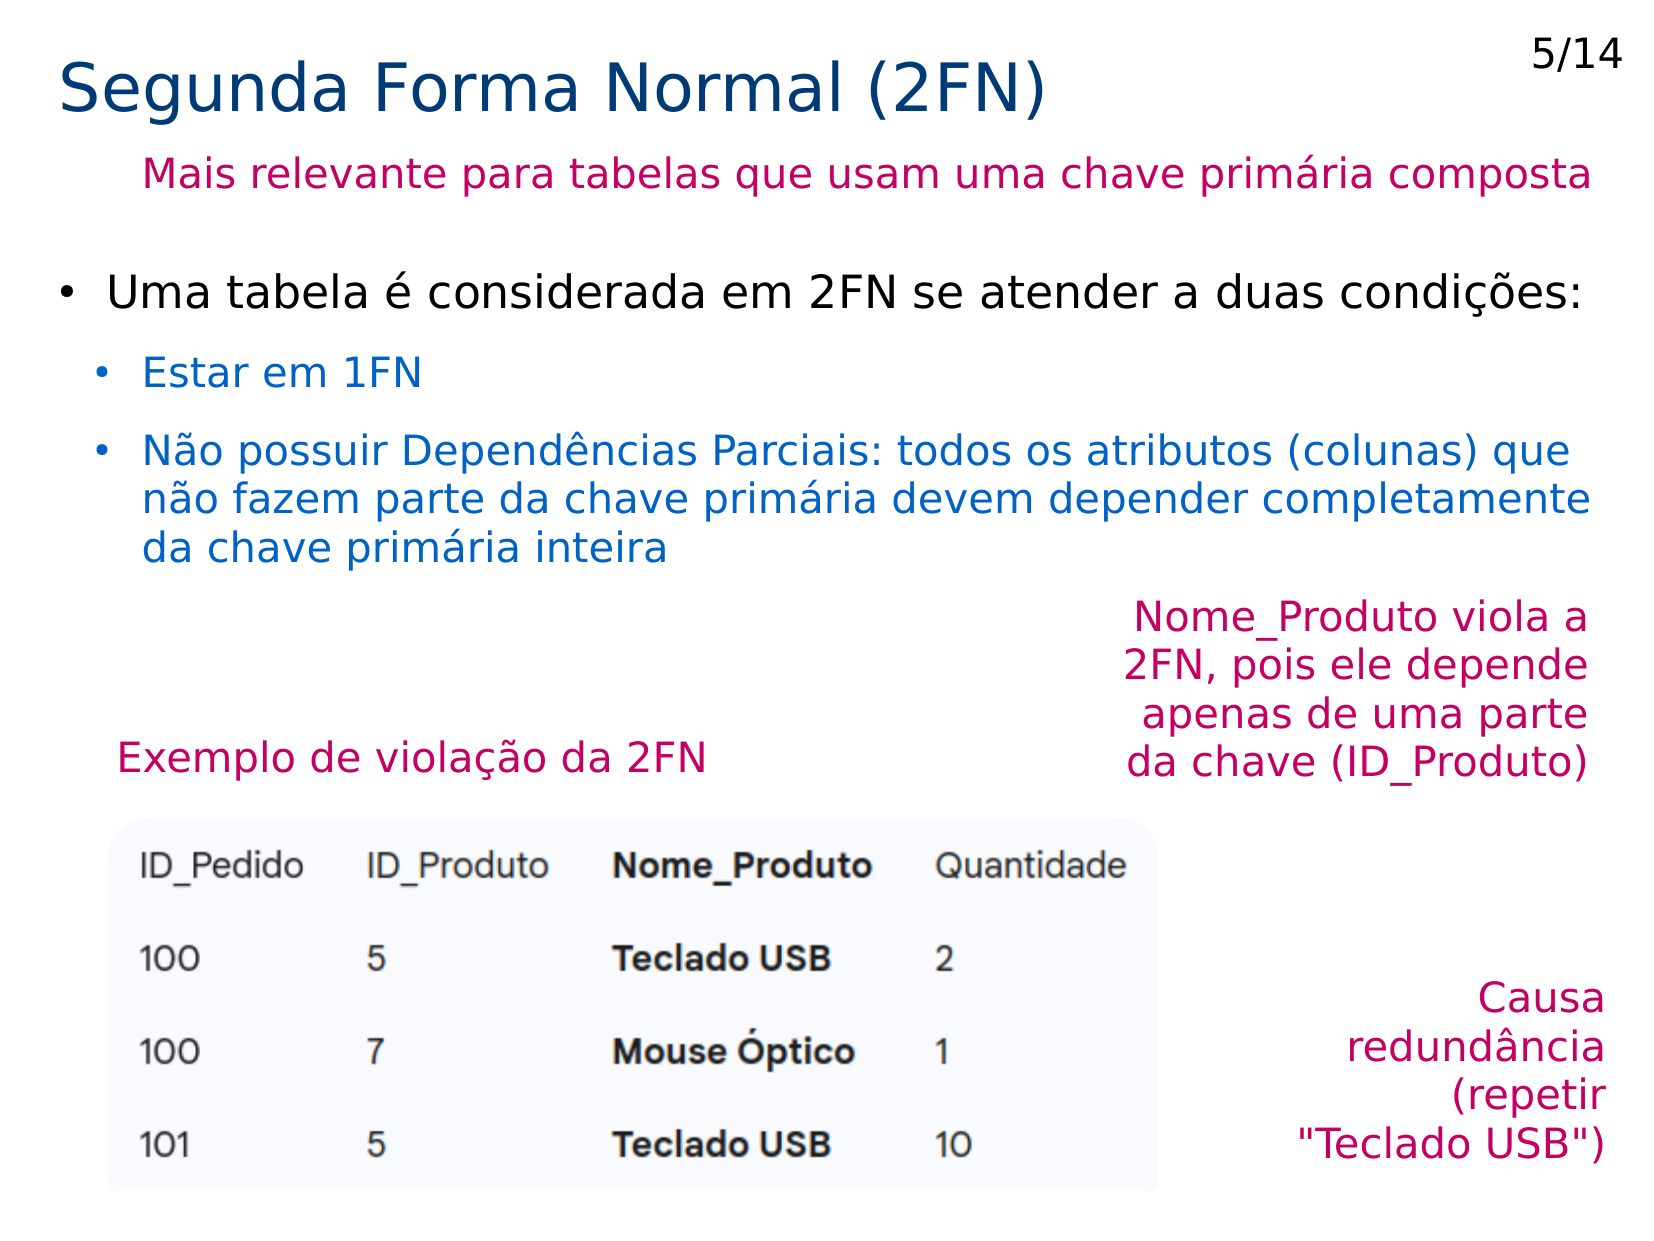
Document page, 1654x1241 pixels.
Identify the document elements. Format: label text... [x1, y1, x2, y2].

title Segunda Forma Normal (2FN) [59, 29, 1506, 148]
picture [107, 809, 1170, 1201]
text_box Causa redundância (repetir "Teclado USB") [1251, 963, 1625, 1186]
text_box Nome_Produto viola a 2FN, pois ele depende apenas de uma parte da chave (ID_Produto) [1071, 582, 1607, 800]
text_box Exemplo de violação da 2FN [98, 723, 727, 793]
list Uma tabela é considerada em 2FN se atender a duas condições: Estar em 1FN Não possuir Dependências Parciais: todos os atributos (colunas) que não fazem parte da chave primária devem depender completamente da chave primária inteira [59, 265, 1625, 1211]
text_box Mais relevante para tabelas que usam uma chave primária composta [117, 139, 1611, 247]
